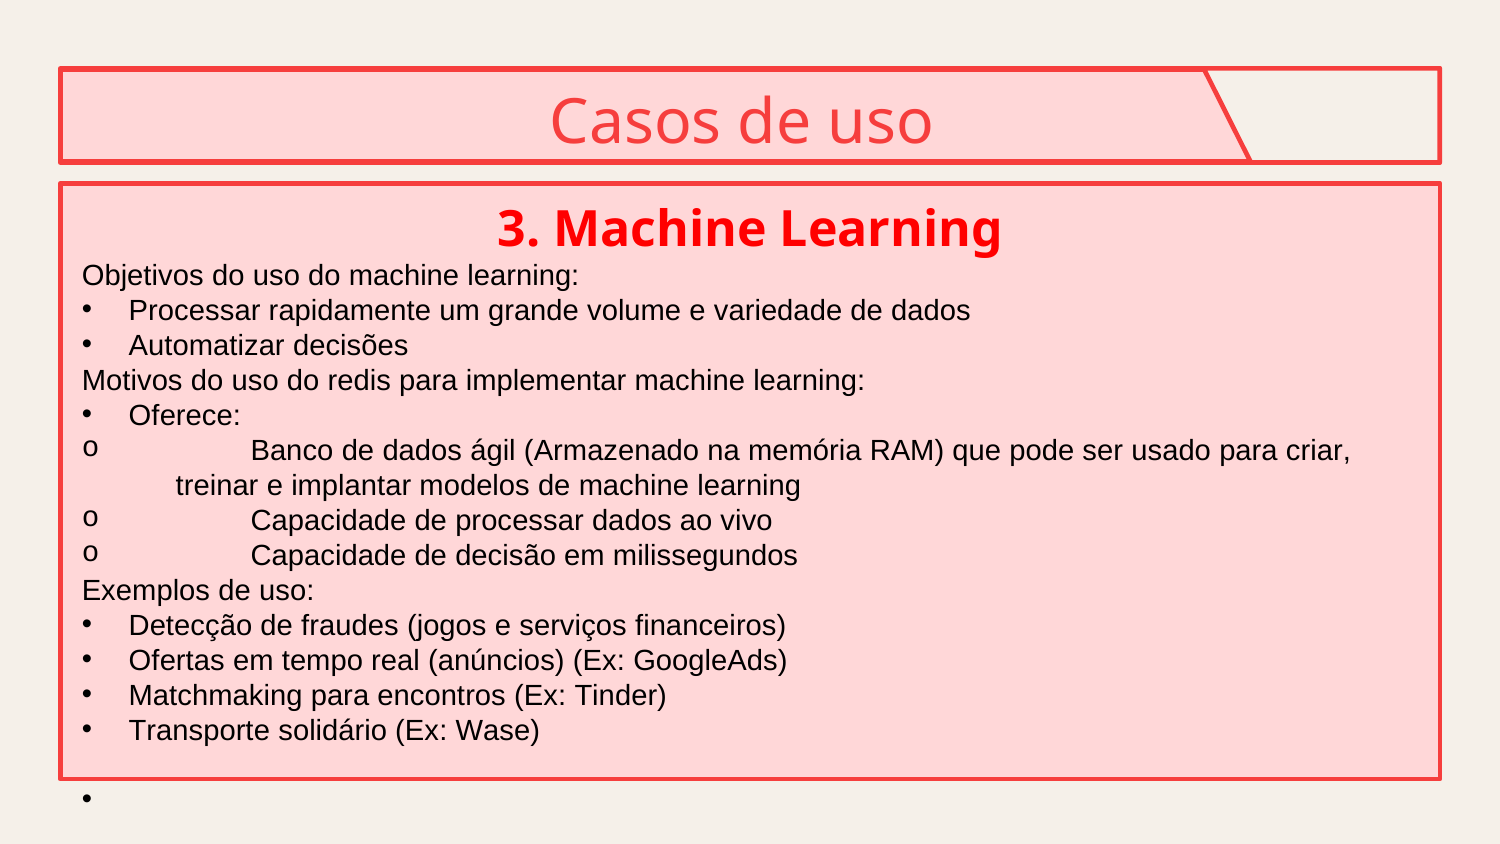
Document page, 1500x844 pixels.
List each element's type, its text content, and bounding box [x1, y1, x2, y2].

title Casos de uso [66, 71, 1435, 166]
text_box 3. Machine Learning Objetivos do uso do machine learning: Processar rapidamente um grande volume e variedade de dados Automatizar decisões Motivos do uso do redis para implementar machine learning: Oferece: Banco de dados ágil (Armazenado na memória RAM) que pode ser usado para criar, treinar e implantar modelos de machine learning Capacidade de processar dados ao vivo Capacidade de decisão em milissegundos Exemplos de uso: Detecção de fraudes (jogos e serviços financeiros) Ofertas em tempo real (anúncios) (Ex: GoogleAds) Matchmaking para encontros (Ex: Tinder) Transporte solidário (Ex: Wase) [66, 188, 1435, 844]
